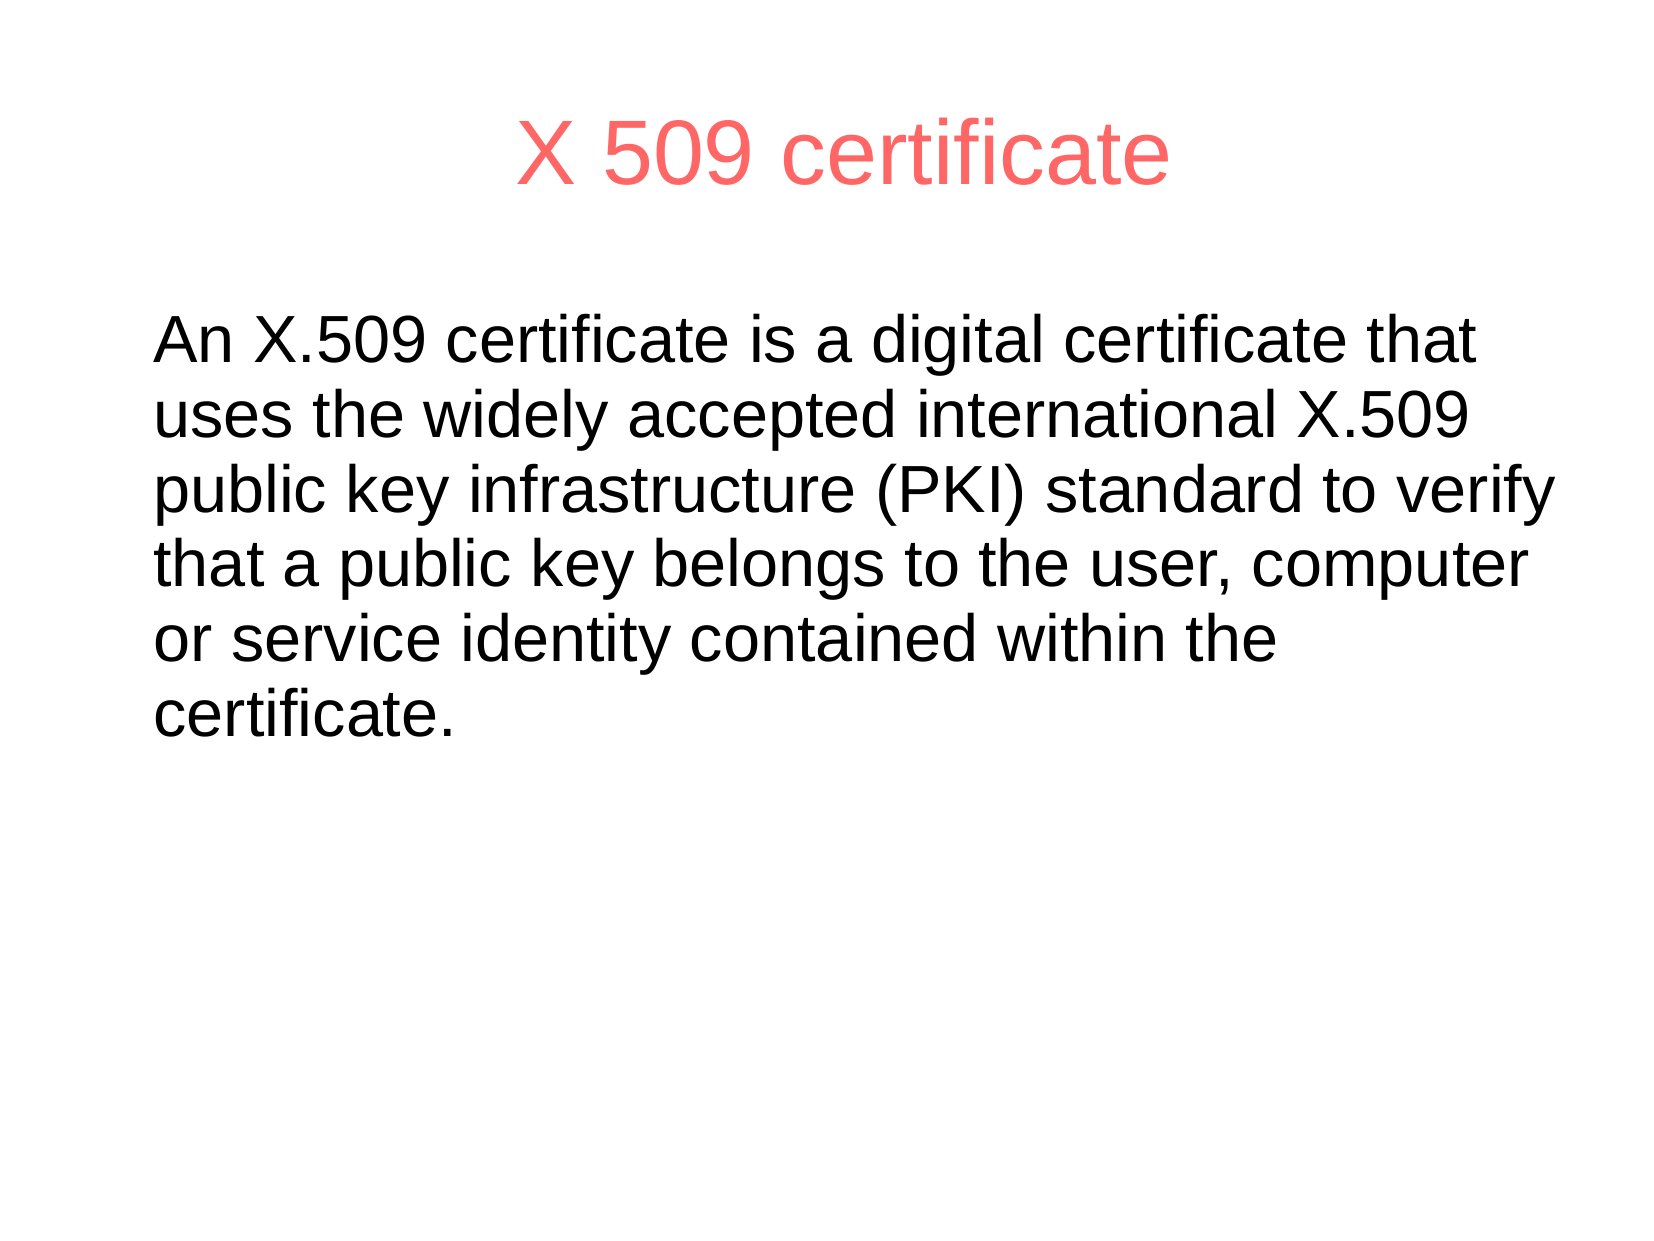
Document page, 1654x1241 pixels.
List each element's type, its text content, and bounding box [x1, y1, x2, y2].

list An X.509 certificate is a digital certificate that uses the widely accepted international X.509 public key infrastructure (PKI) standard to verify that a public key belongs to the user, computer or service identity contained within the certificate. [82, 302, 1571, 1022]
title X 509 certificate [82, 49, 1571, 257]
